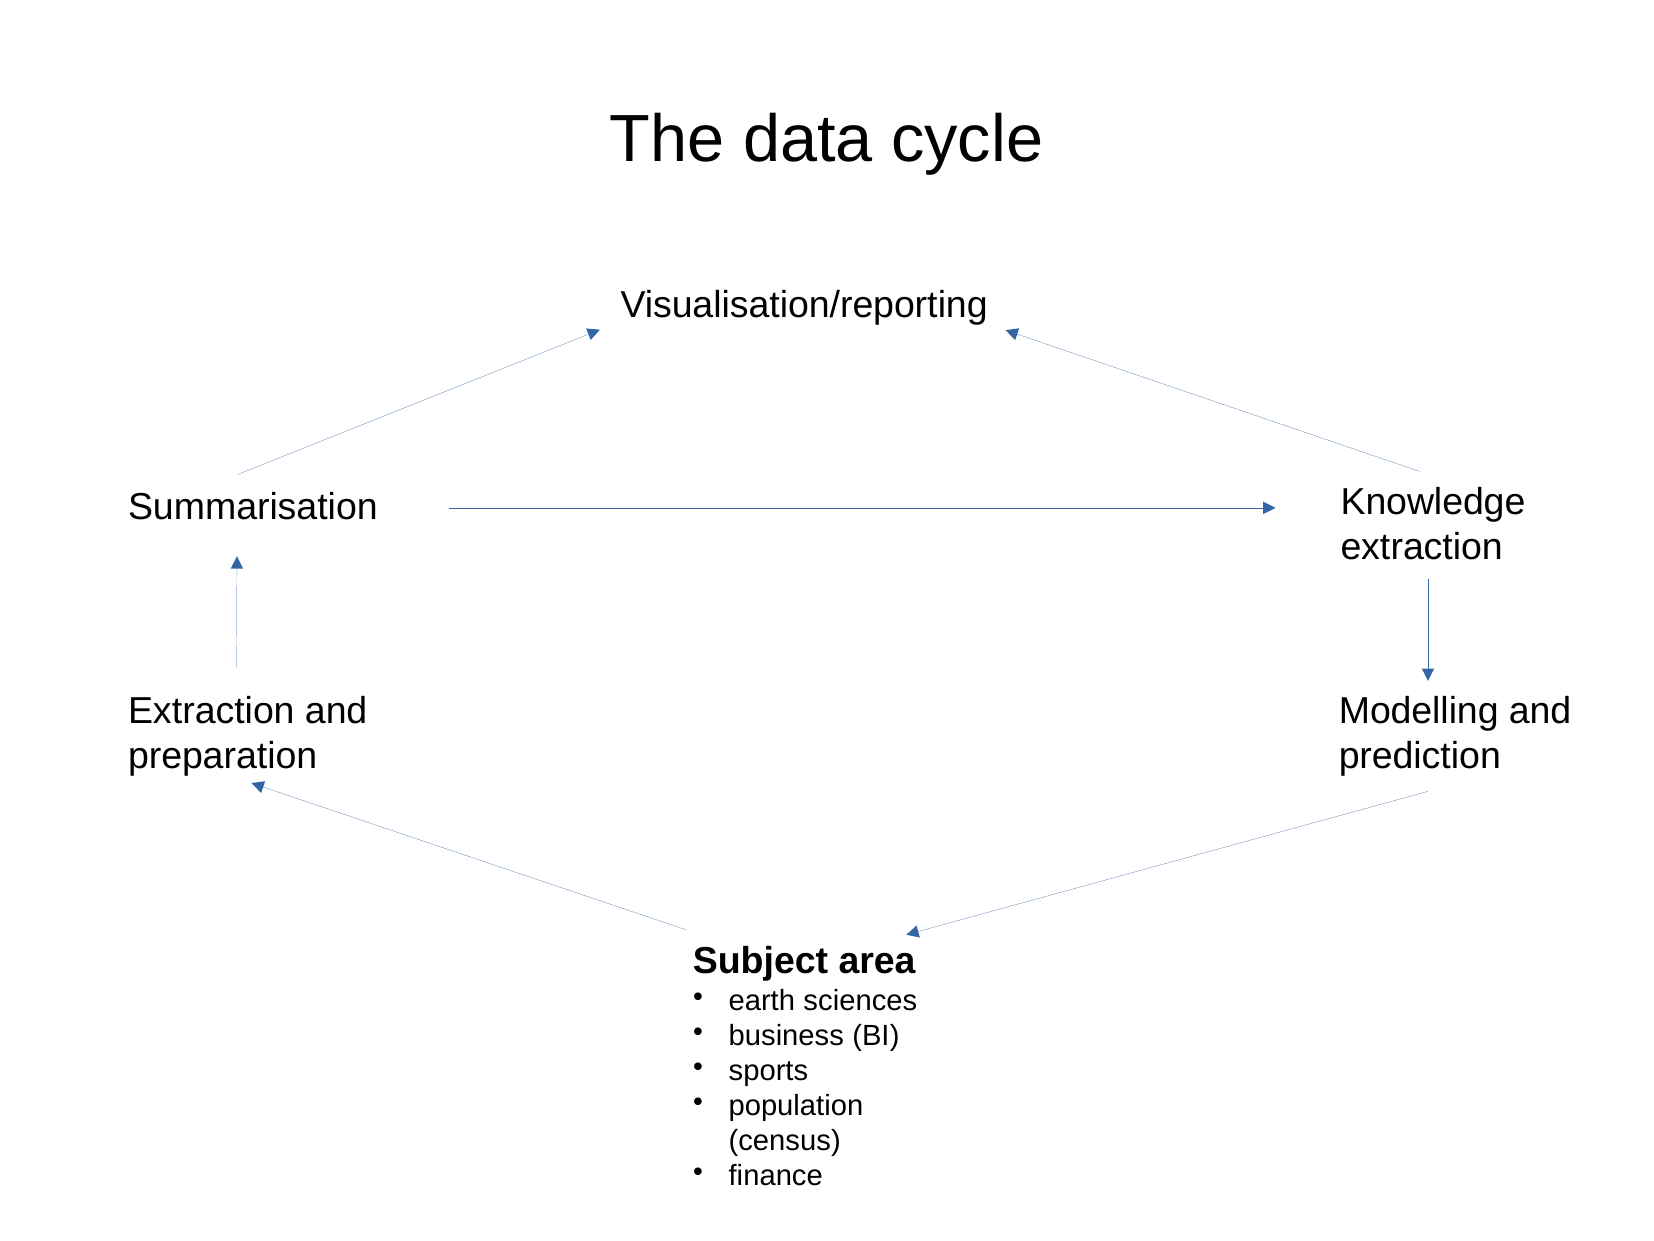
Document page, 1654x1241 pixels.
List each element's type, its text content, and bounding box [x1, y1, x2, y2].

text_box The data cycle [82, 94, 1571, 1146]
text_box Modelling and prediction [1323, 679, 1654, 736]
text_box Extraction and preparation [113, 679, 468, 736]
text_box Visualisation/reporting [605, 272, 1020, 330]
text_box Summarisation [113, 475, 468, 532]
text_box Subject area earth sciences business (BI) sports population (census) finance [678, 928, 974, 1241]
text_box Knowledge extraction [1325, 469, 1654, 529]
